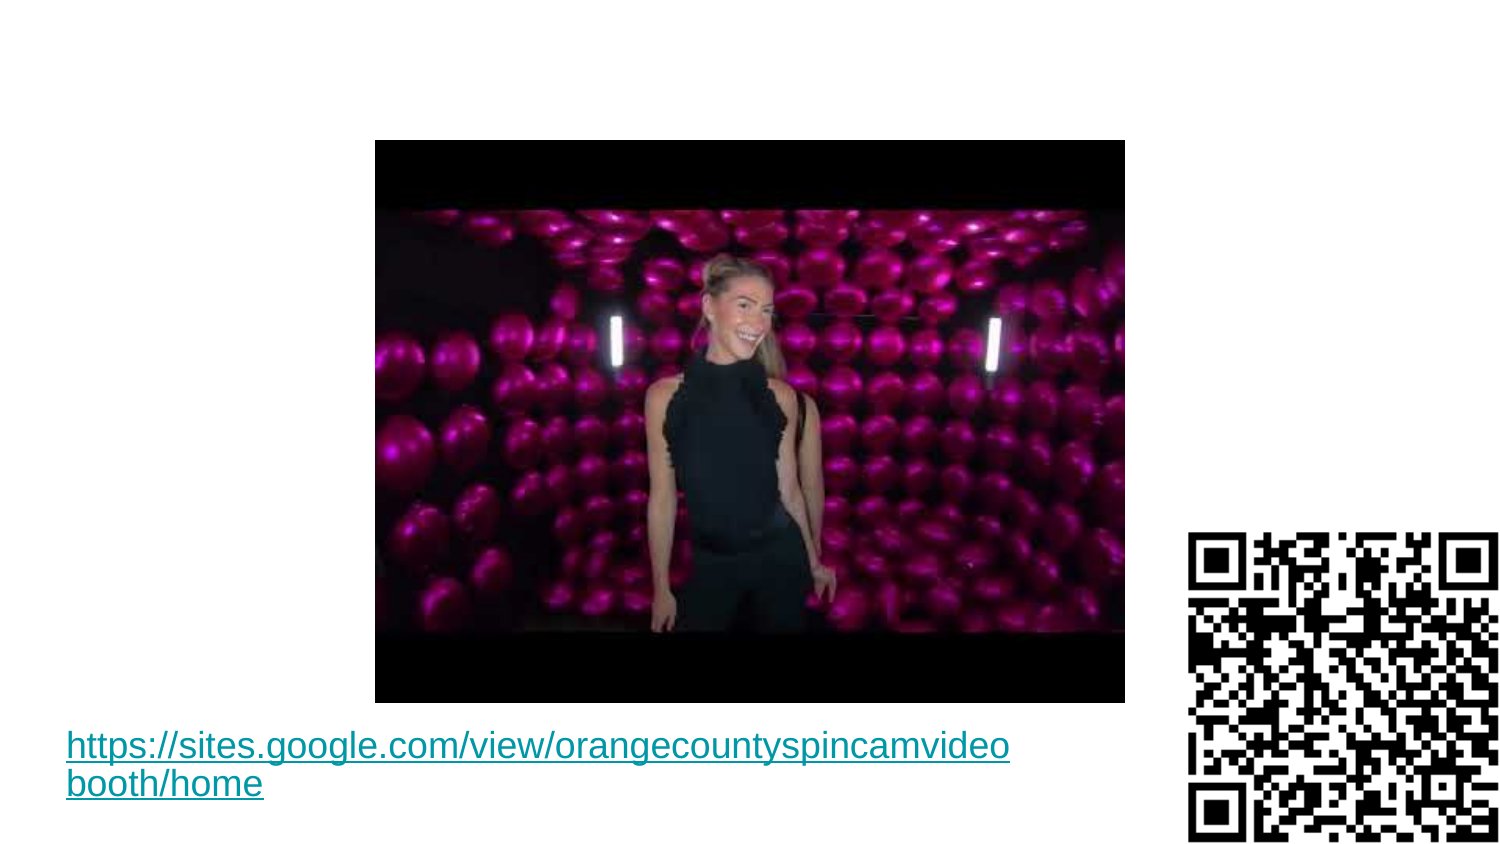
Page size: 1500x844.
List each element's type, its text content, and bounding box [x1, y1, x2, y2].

list https://sites.google.com/view/orangecountyspincamvideobooth/home [51, 694, 1036, 794]
picture [375, 140, 1125, 704]
picture [1187, 531, 1500, 844]
